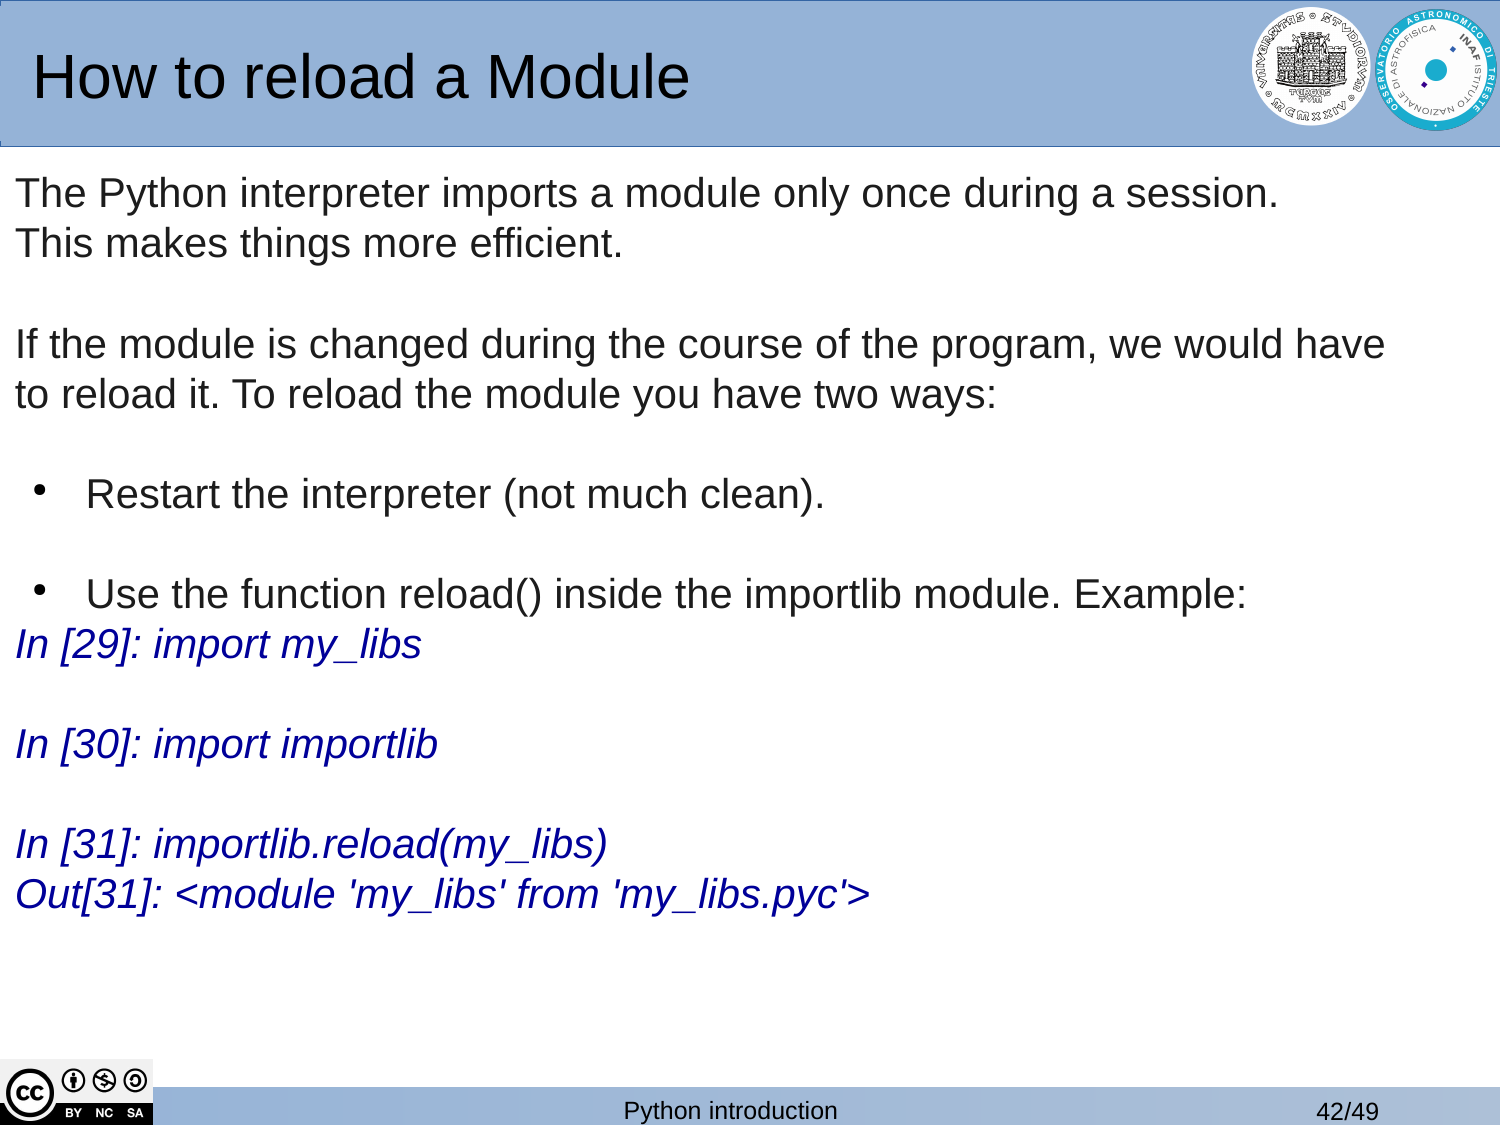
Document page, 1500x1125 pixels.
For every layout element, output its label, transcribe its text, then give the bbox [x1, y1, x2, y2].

list The Python interpreter imports a module only once during a session. This makes things more efficient. If the module is changed during the course of the program, we would have to reload it. To reload the module you have two ways: Restart the interpreter (not much clean). Use the function reload() inside the importlib module. Example: In [29]: import my_libs In [30]: import importlib In [31]: importlib.reload(my_libs) Out[31]: <module 'my_libs' from 'my_libs.pyc'> [0, 158, 1446, 1077]
picture [0, 1077, 153, 1125]
picture [1252, 0, 1500, 156]
text_box How to reload a Module [0, 5, 1243, 141]
